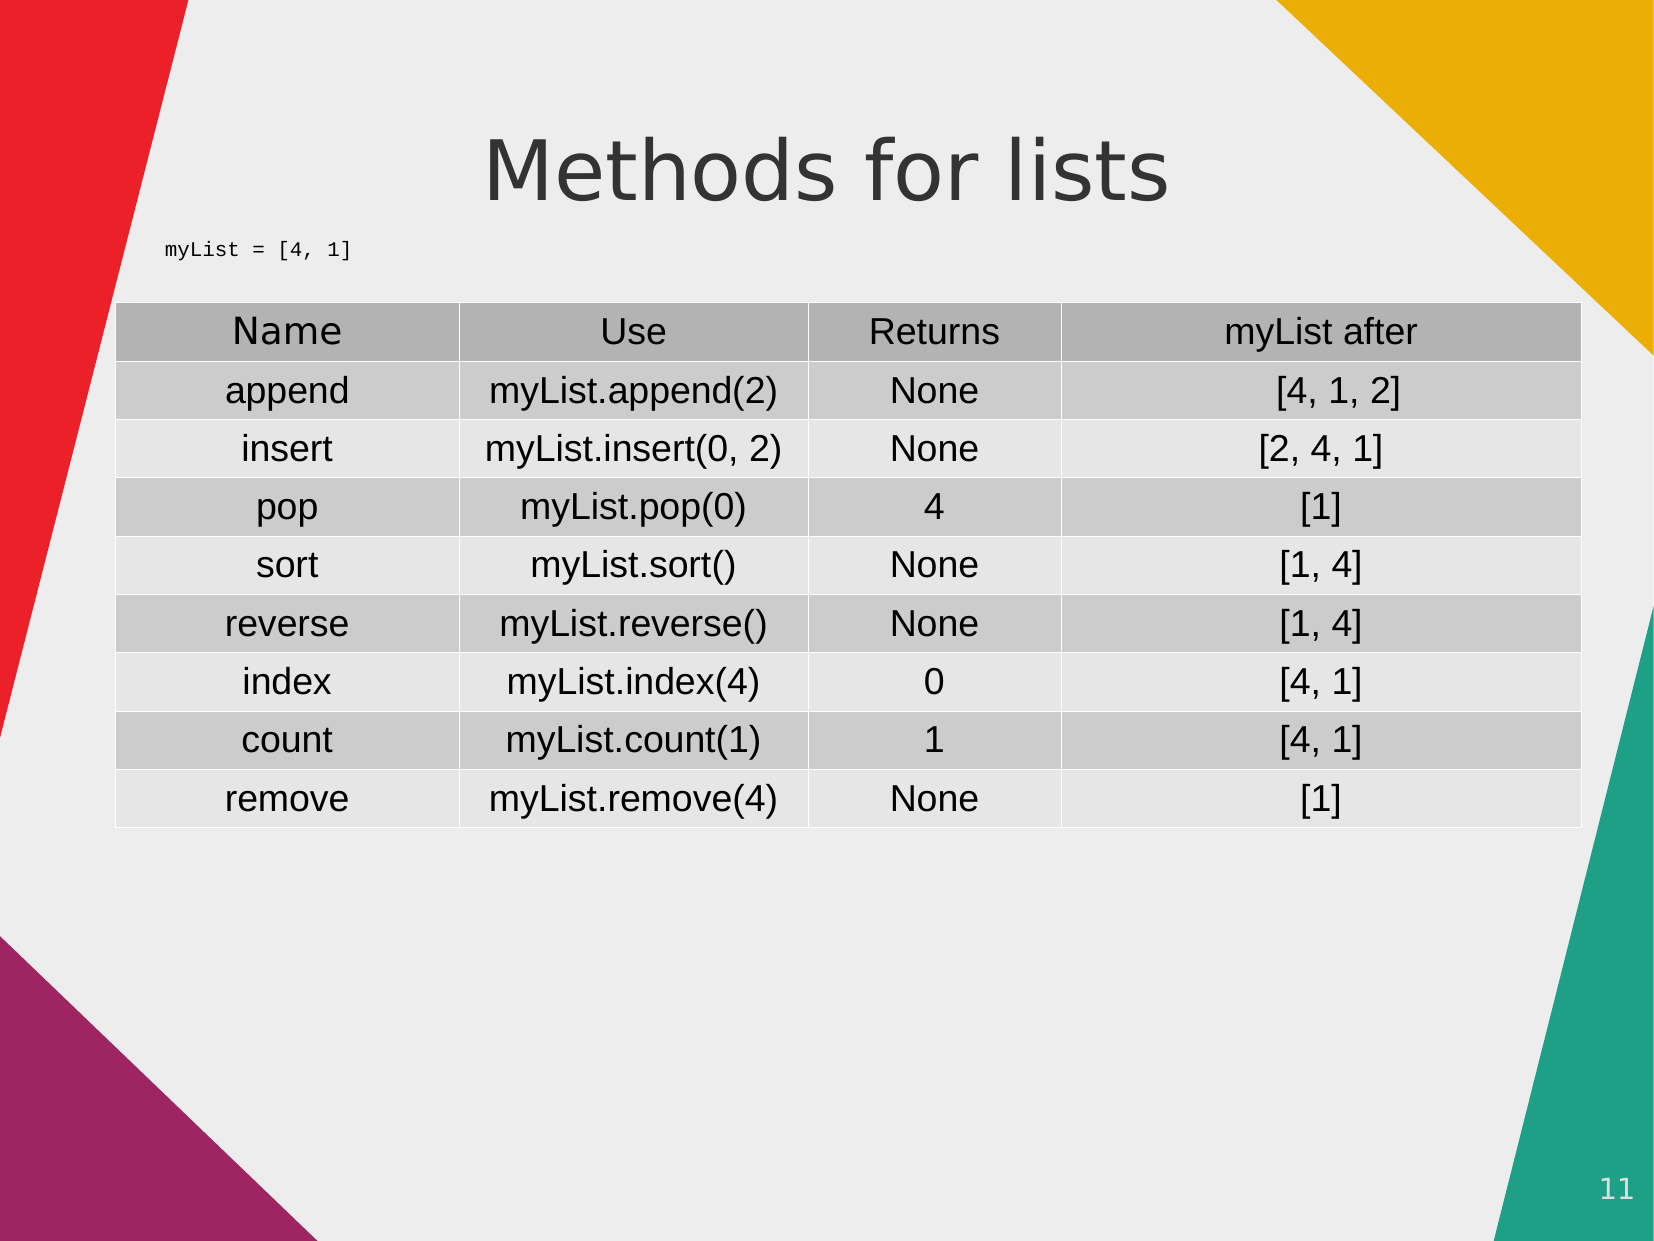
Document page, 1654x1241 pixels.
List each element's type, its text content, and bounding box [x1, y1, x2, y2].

table_cell count [116, 712, 459, 769]
text_box myList = [4, 1] [150, 231, 676, 286]
table_cell [4, 1, 2] [1062, 362, 1581, 419]
table_cell 0 [809, 653, 1061, 711]
table_header myList after [1062, 303, 1581, 361]
table_cell 1 [809, 712, 1061, 769]
table_cell [4, 1] [1062, 712, 1581, 769]
table_cell 4 [809, 478, 1061, 536]
table_cell [1, 4] [1062, 537, 1581, 594]
table_cell [2, 4, 1] [1062, 420, 1581, 477]
table_cell myList.index(4) [460, 653, 808, 711]
table_cell sort [116, 537, 459, 594]
table_cell myList.remove(4) [460, 770, 808, 827]
table_cell None [809, 420, 1061, 477]
table_cell [1] [1062, 478, 1581, 536]
table_header Returns [809, 303, 1061, 361]
table_header Use [460, 303, 808, 361]
table_cell pop [116, 478, 459, 536]
table_cell index [116, 653, 459, 711]
table_cell myList.reverse() [460, 595, 808, 652]
table_cell None [809, 595, 1061, 652]
table_cell append [116, 362, 459, 419]
table_cell [4, 1] [1062, 653, 1581, 711]
table_cell None [809, 537, 1061, 594]
table_cell myList.insert(0, 2) [460, 420, 808, 477]
table_cell None [809, 362, 1061, 419]
table_cell [1] [1062, 770, 1581, 827]
table_cell None [809, 770, 1061, 827]
table_cell myList.pop(0) [460, 478, 808, 536]
table_cell [1, 4] [1062, 595, 1581, 652]
table_cell insert [116, 420, 459, 477]
table_cell remove [116, 770, 459, 827]
title Methods for lists [114, 73, 1539, 271]
table_cell myList.sort() [460, 537, 808, 594]
table_cell myList.count(1) [460, 712, 808, 769]
table_header Name [116, 303, 459, 361]
table_cell reverse [116, 595, 459, 652]
table_cell myList.append(2) [460, 362, 808, 419]
